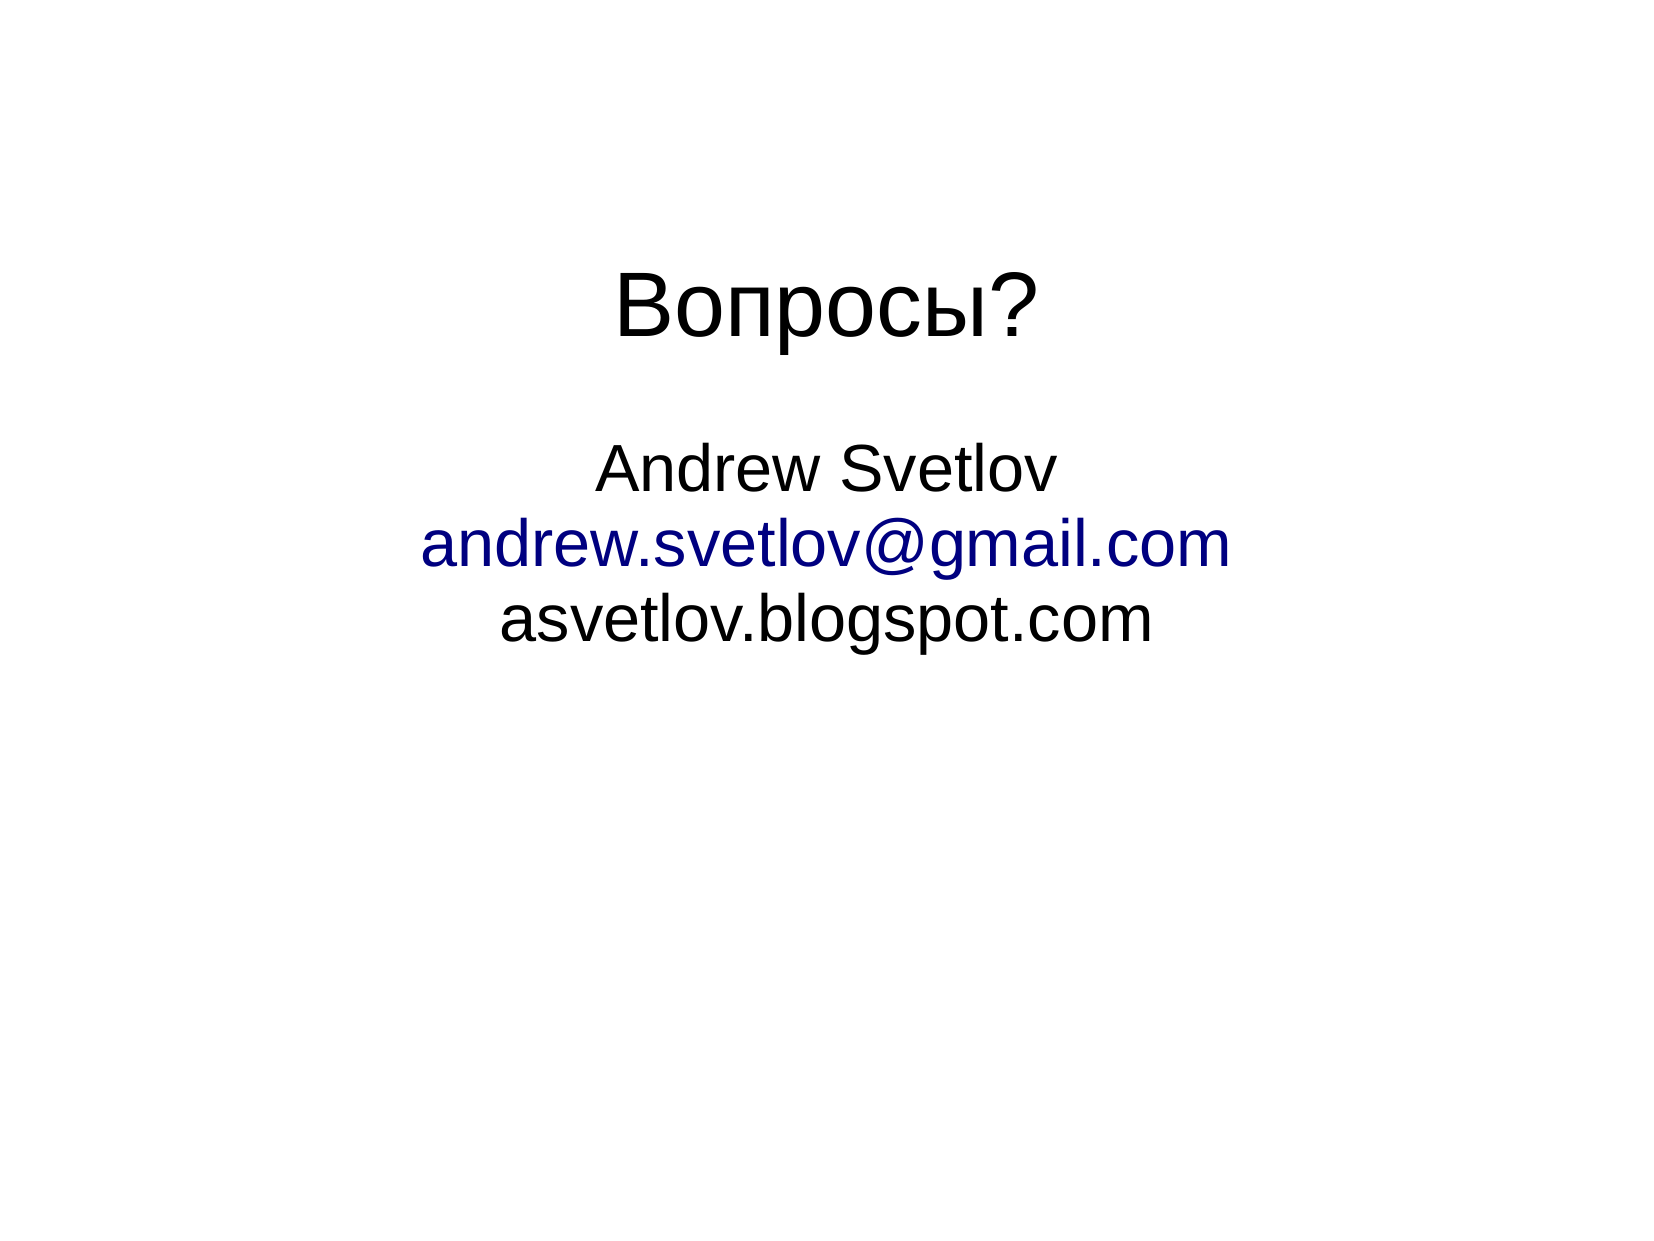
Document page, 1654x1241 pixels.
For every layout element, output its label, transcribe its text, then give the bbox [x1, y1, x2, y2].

subtitle Вопросы? Andrew Svetlov andrew.svetlov@gmail.com asvetlov.blogspot.com [82, 49, 1571, 1010]
